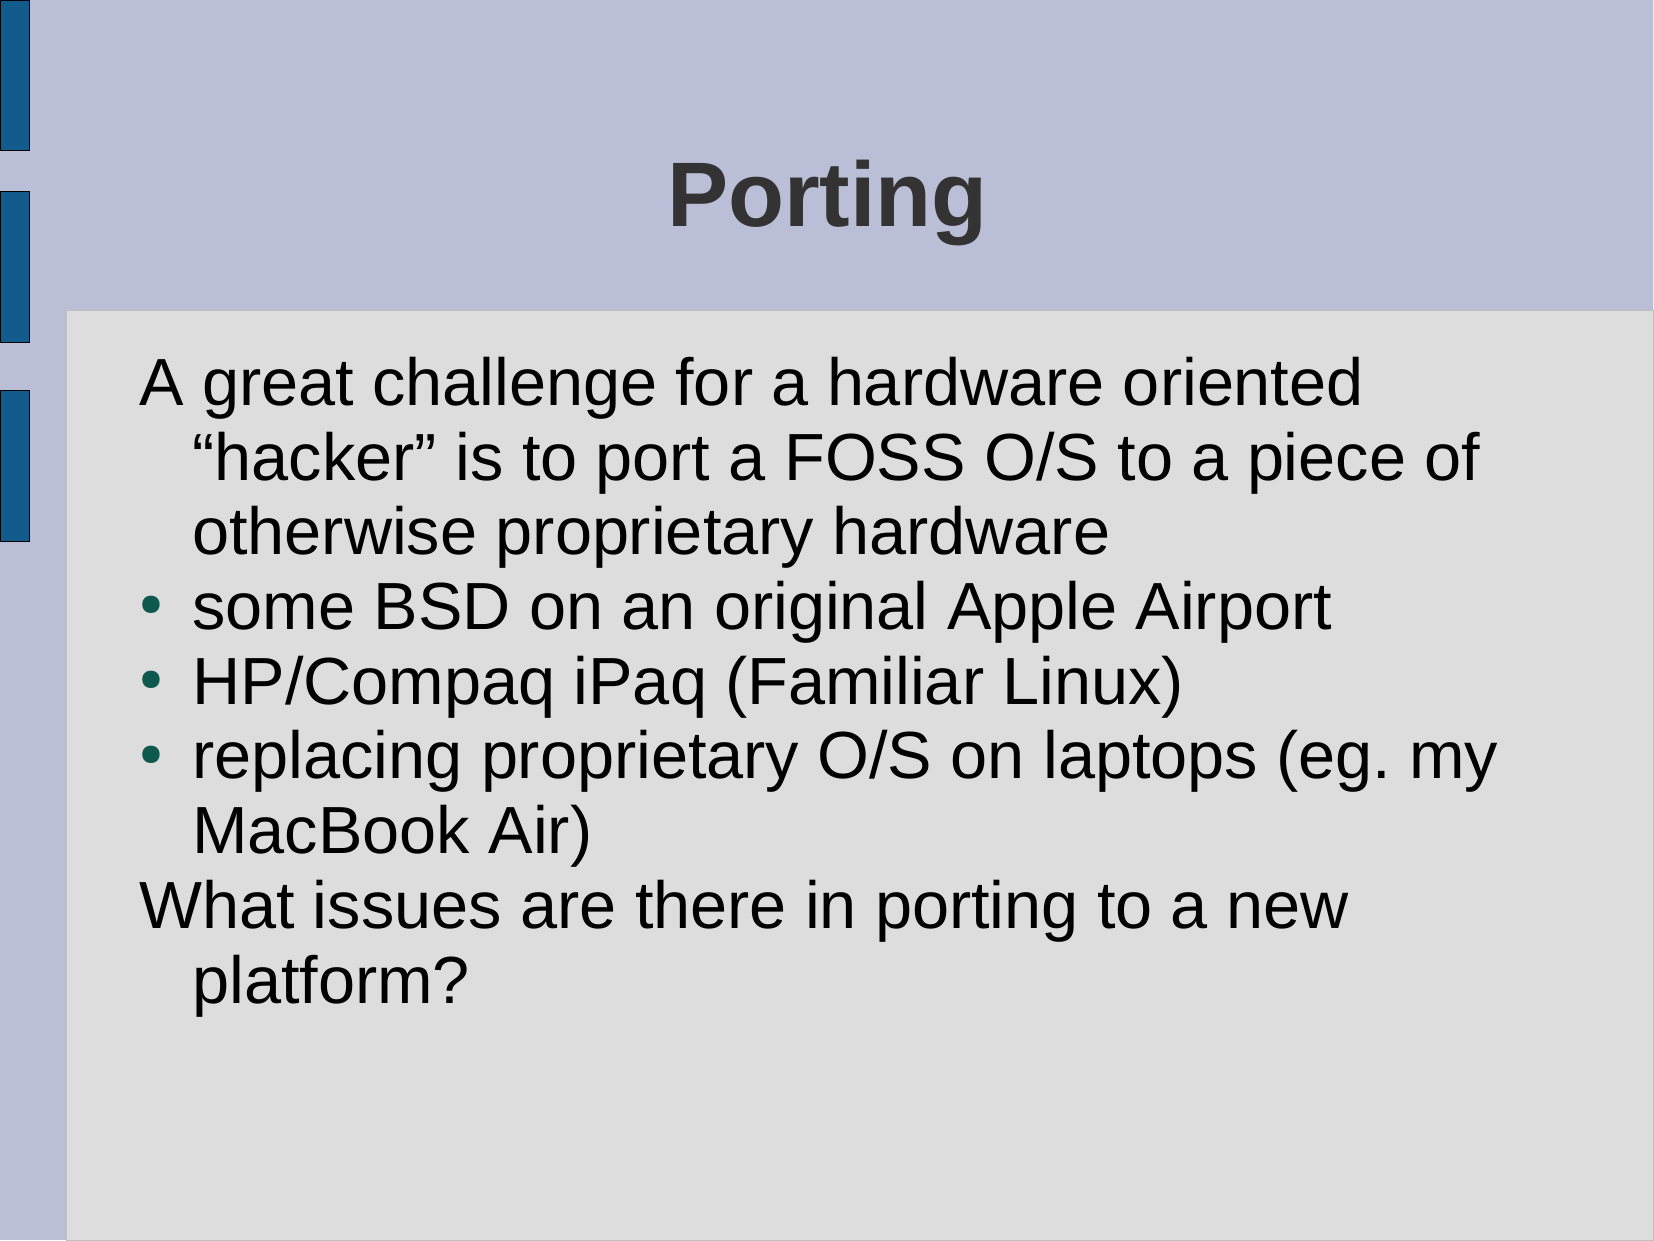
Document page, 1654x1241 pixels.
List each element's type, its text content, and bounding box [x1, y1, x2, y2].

list A great challenge for a hardware oriented “hacker” is to port a FOSS O/S to a piece of otherwise proprietary hardware some BSD on an original Apple Airport HP/Compaq iPaq (Familiar Linux) replacing proprietary O/S on laptops (eg. my MacBook Air) What issues are there in porting to a new platform? [121, 344, 1534, 1112]
title Porting [121, 91, 1534, 299]
